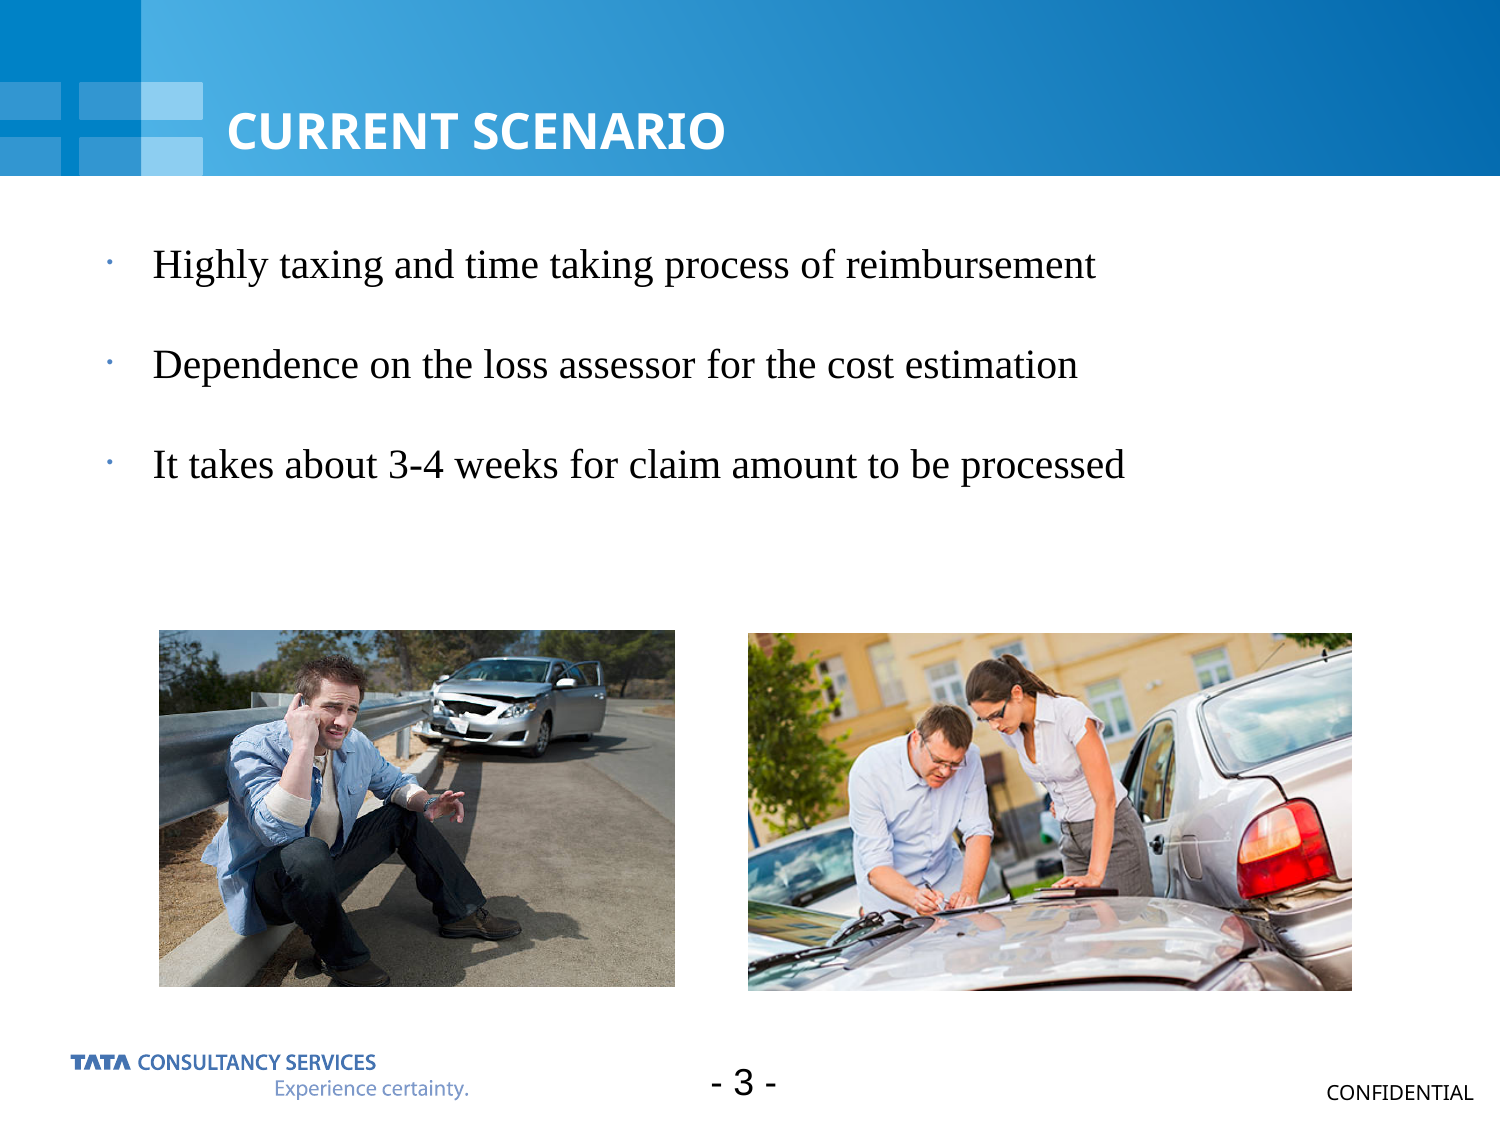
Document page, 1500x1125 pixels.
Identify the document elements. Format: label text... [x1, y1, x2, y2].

title CURRENT SCENARIO [211, 87, 1452, 163]
text_box Highly taxing and time taking process of reimbursement Dependence on the loss assessor for the cost estimation It takes about 3-4 weeks for claim amount to be processed [91, 229, 1286, 495]
slide_number - 3 - [695, 1050, 805, 1110]
picture [748, 633, 1352, 991]
picture [159, 630, 675, 987]
